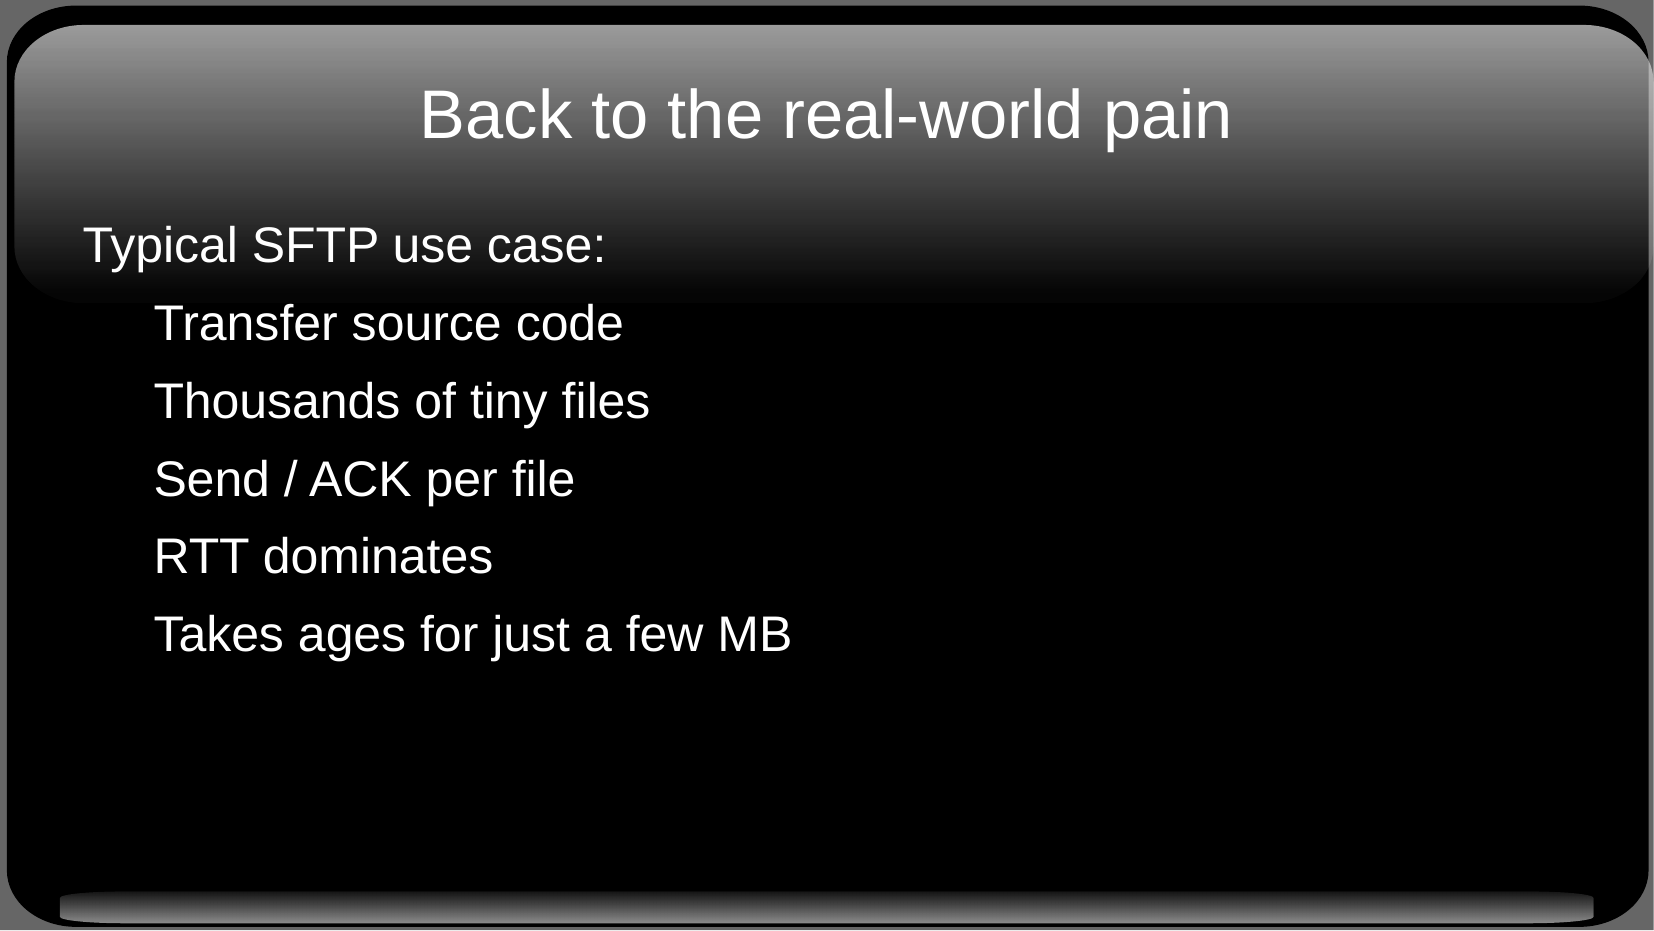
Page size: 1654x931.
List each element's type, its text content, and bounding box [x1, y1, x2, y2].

title Back to the real-world pain [82, 37, 1571, 193]
list Typical SFTP use case: Transfer source code Thousands of tiny files Send / ACK per file RTT dominates Takes ages for just a few MB [82, 217, 1538, 758]
